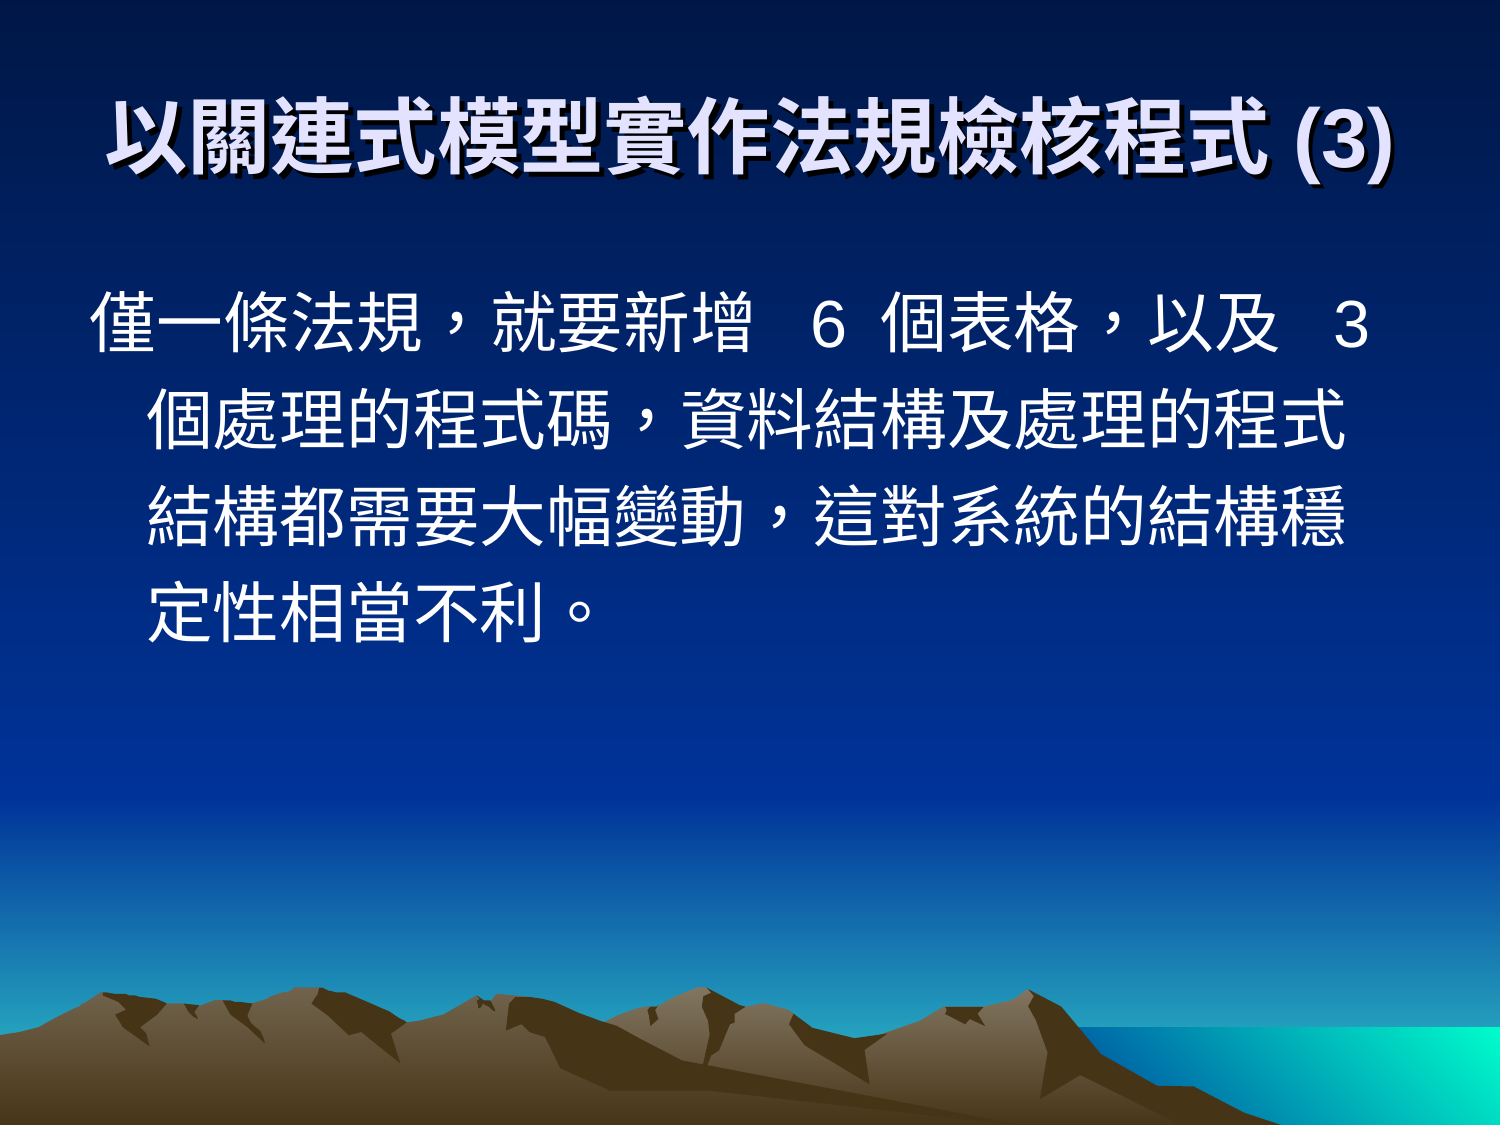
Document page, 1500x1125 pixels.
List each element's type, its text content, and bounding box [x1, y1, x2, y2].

list 僅一條法規，就要新增 6 個表格，以及 3 個處理的程式碼，資料結構及處理的程式結構都需要大幅變動，這對系統的結構穩定性相當不利。 [75, 262, 1426, 1001]
title 以關連式模型實作法規檢核程式(3) [75, 37, 1426, 225]
